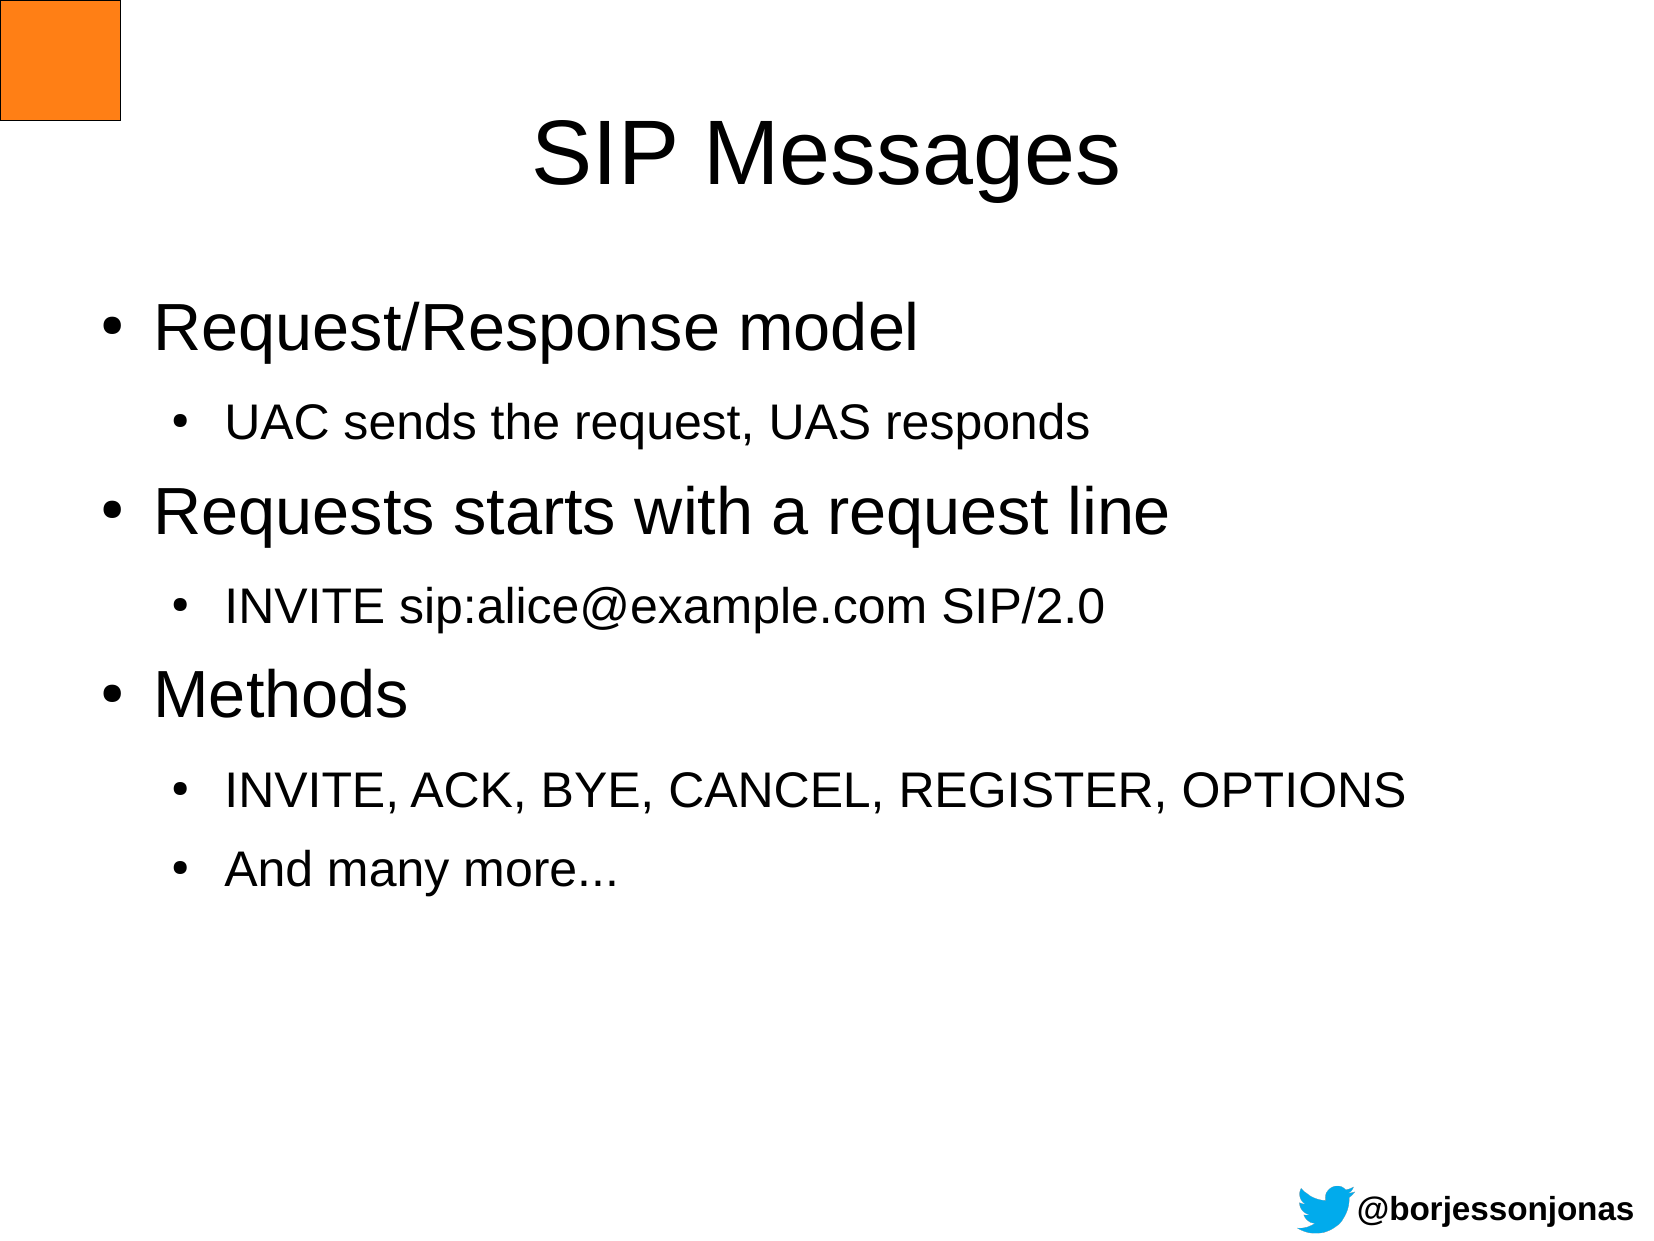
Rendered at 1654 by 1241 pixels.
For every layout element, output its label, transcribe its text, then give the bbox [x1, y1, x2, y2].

title SIP Messages [82, 49, 1571, 257]
list Request/Response model UAC sends the request, UAS responds Requests starts with a request line INVITE sip:alice@example.com SIP/2.0 Methods INVITE, ACK, BYE, CANCEL, REGISTER, OPTIONS And many more... [82, 290, 1571, 1109]
picture [1277, 1160, 1375, 1241]
